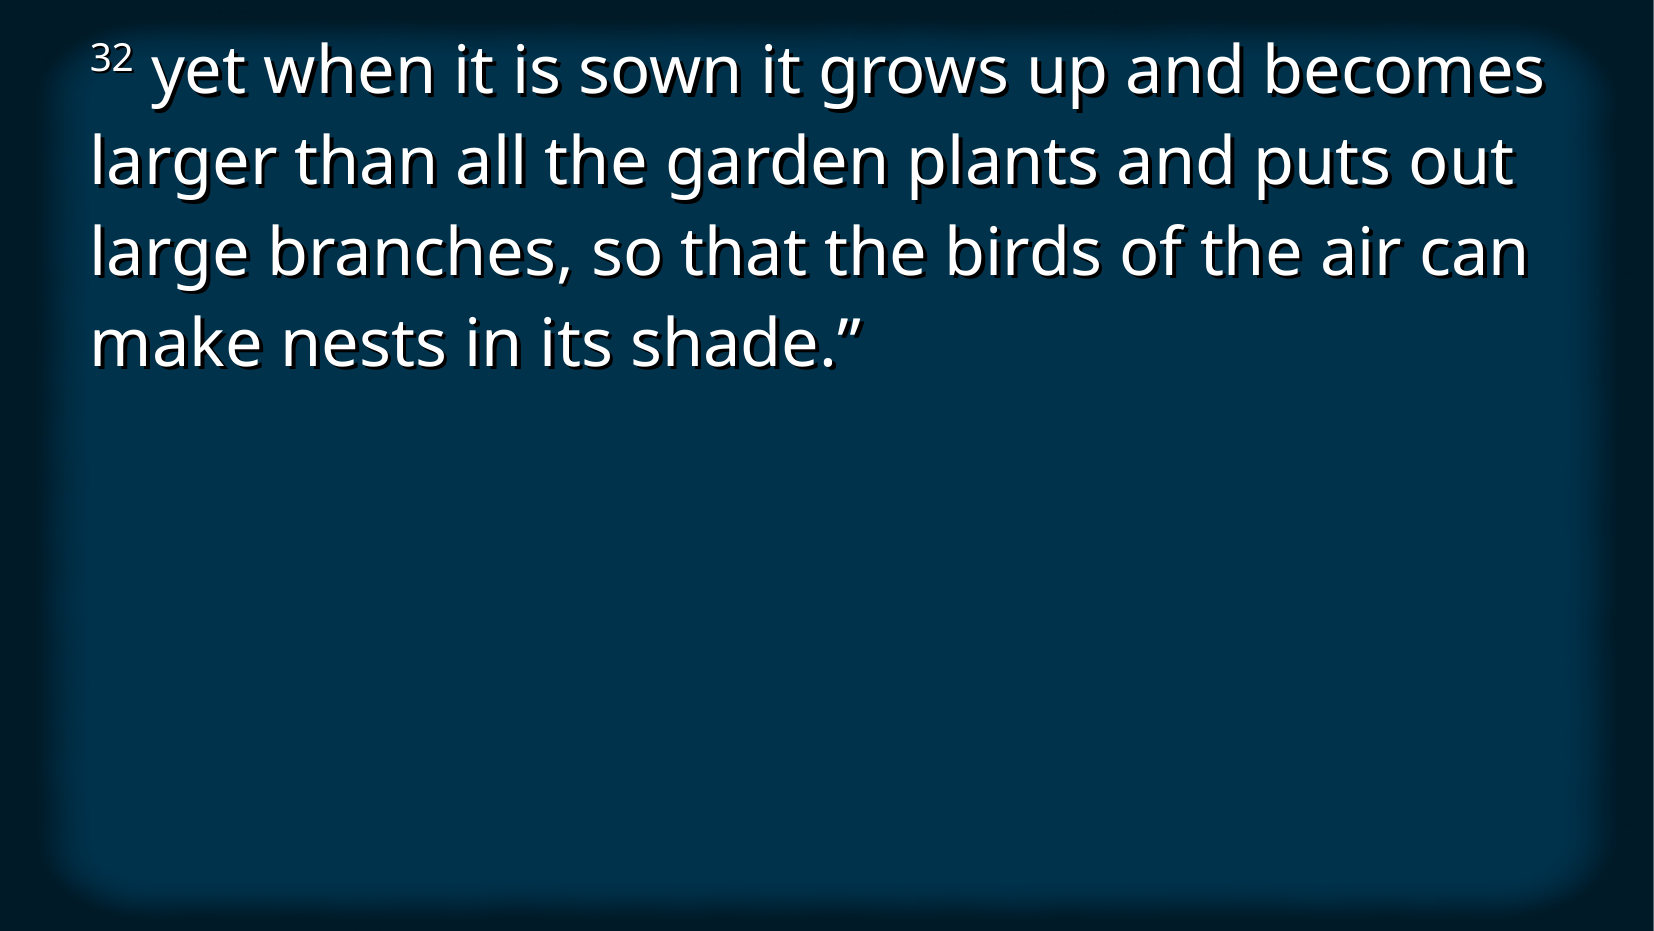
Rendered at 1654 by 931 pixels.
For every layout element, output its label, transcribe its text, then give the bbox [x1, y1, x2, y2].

picture [0, 0, 1654, 931]
text_box 32 yet when it is sown it grows up and becomes larger than all the garden plants and puts out large branches, so that the birds of the air can make nests in its shade.” [75, 15, 1576, 391]
